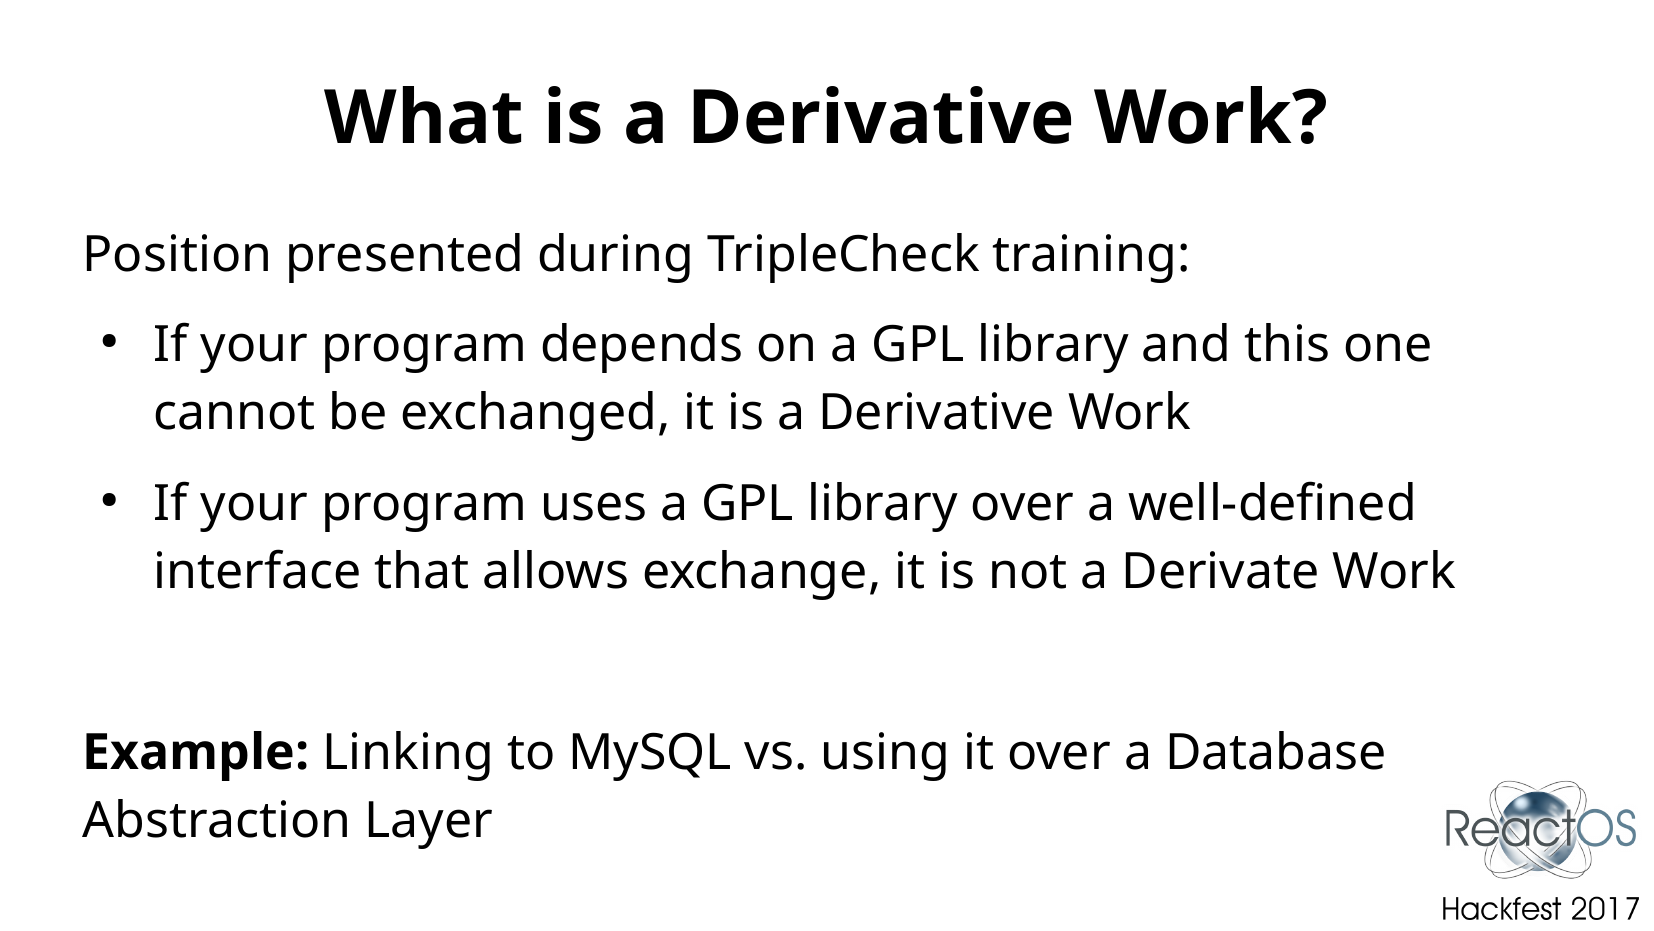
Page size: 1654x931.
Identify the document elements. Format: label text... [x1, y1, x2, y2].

title What is a Derivative Work? [82, 37, 1571, 193]
list Position presented during TripleCheck training: If your program depends on a GPL library and this one cannot be exchanged, it is a Derivative Work If your program uses a GPL library over a well-defined interface that allows exchange, it is not a Derivate Work Example: Linking to MySQL vs. using it over a Database Abstraction Layer [82, 217, 1571, 898]
picture [1440, 779, 1642, 920]
